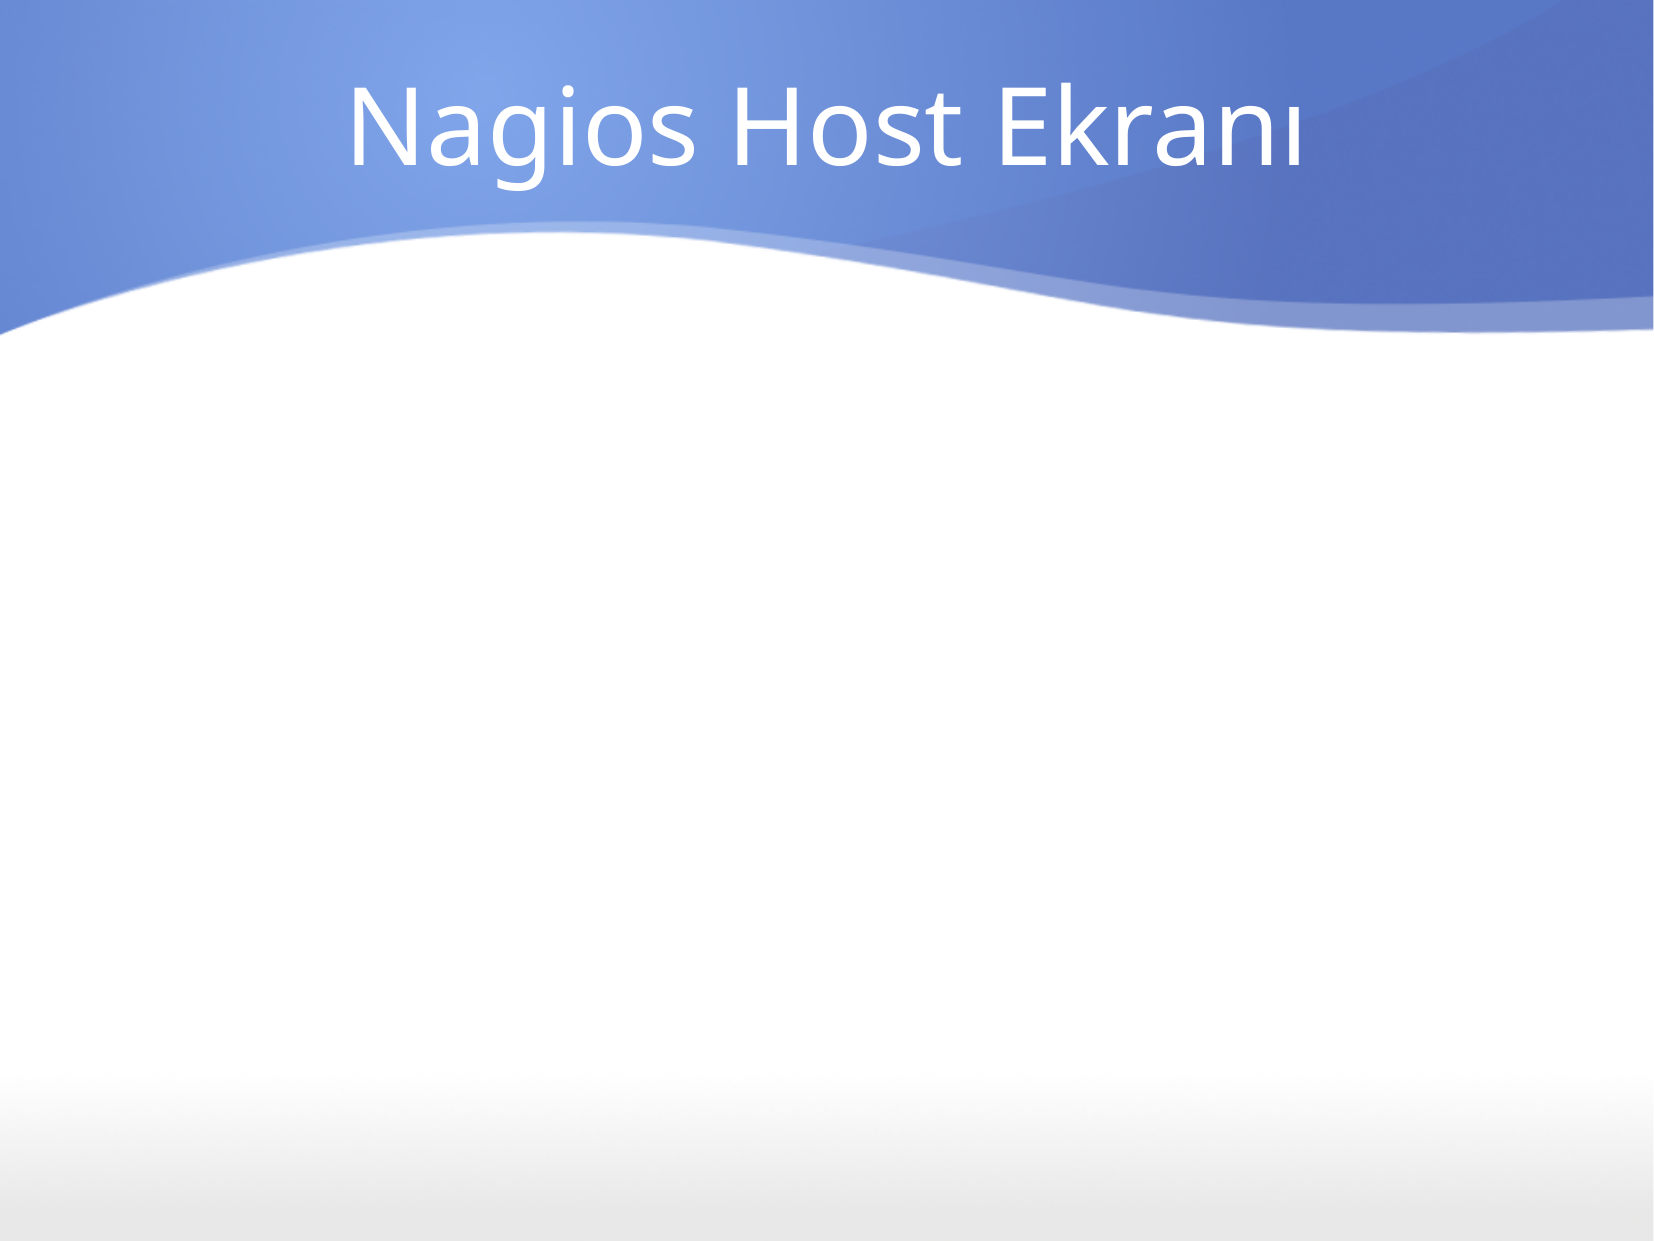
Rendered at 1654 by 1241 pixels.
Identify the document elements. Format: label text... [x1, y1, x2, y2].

picture [0, 0, 1654, 1241]
title Nagios Host Ekranı [82, 19, 1571, 228]
